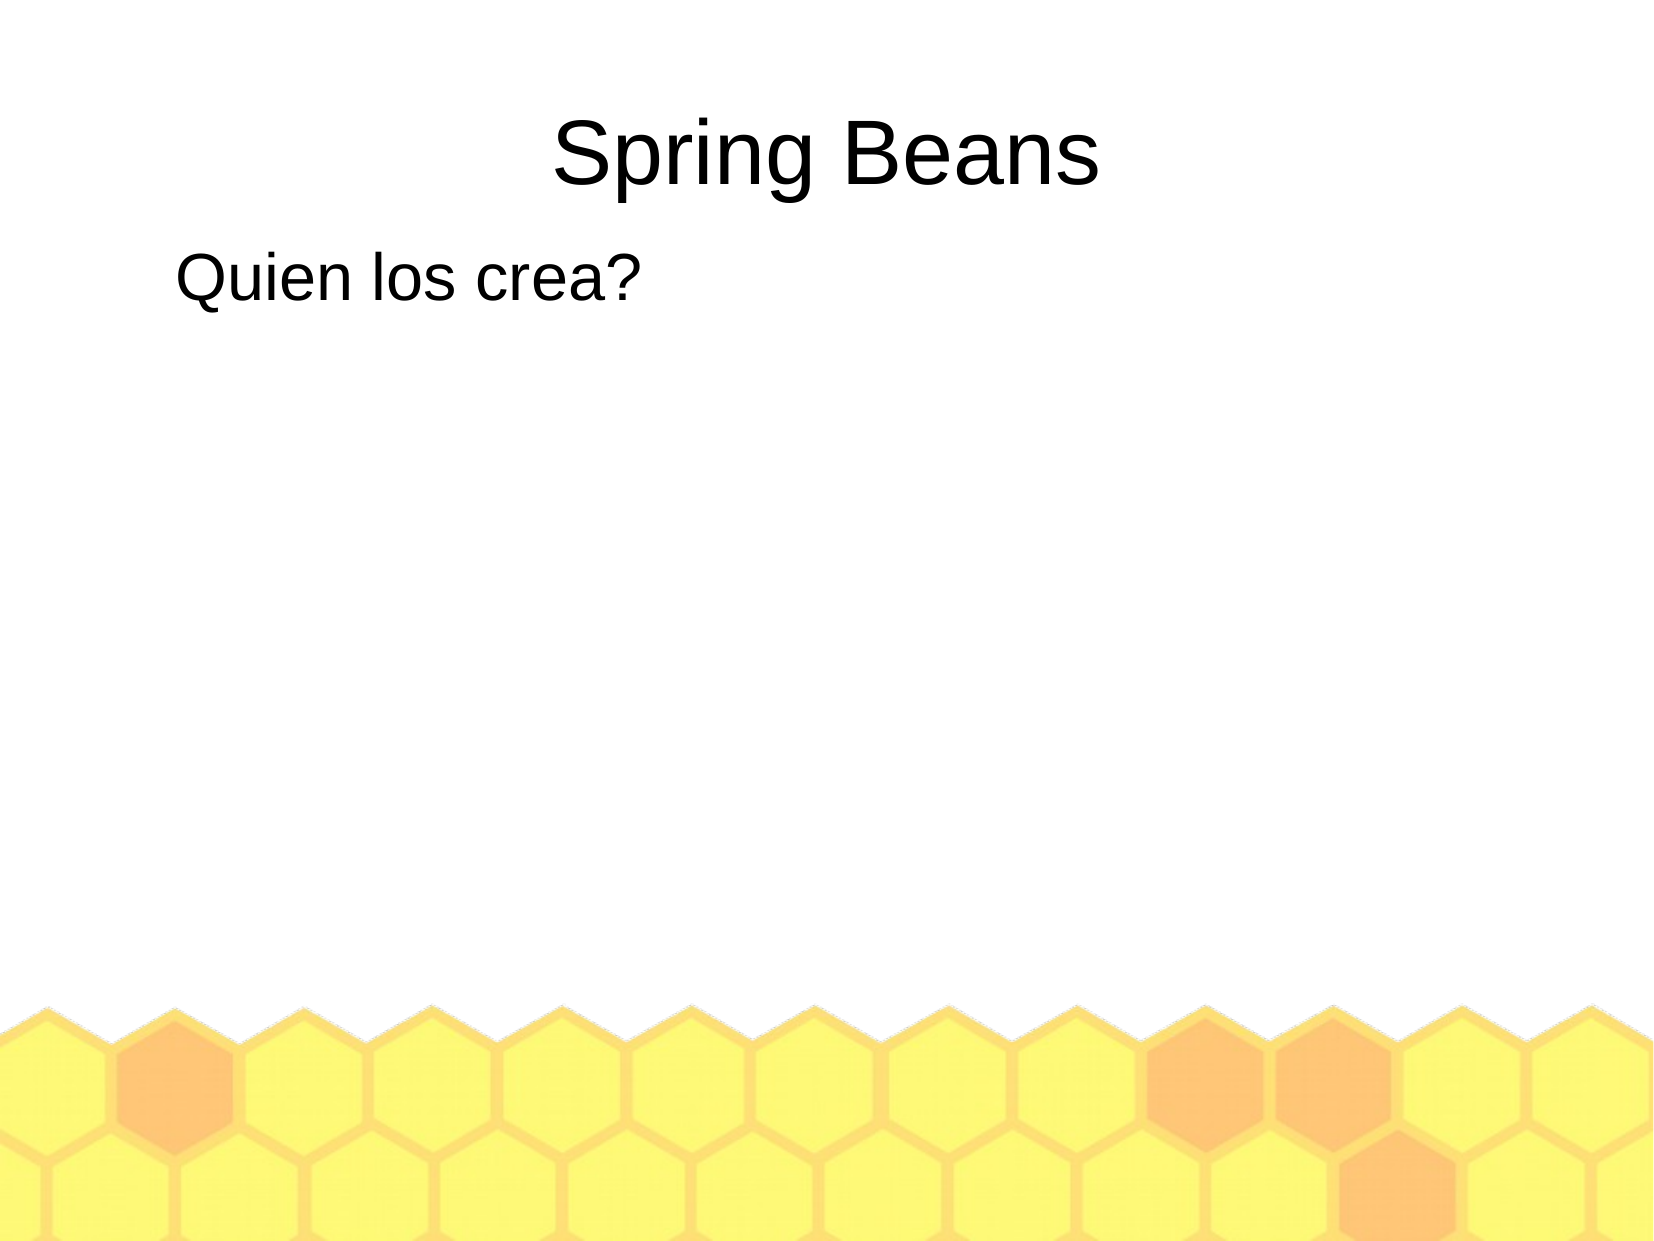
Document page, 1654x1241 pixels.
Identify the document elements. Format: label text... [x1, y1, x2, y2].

list Quien los crea? [105, 240, 1621, 960]
picture [0, 1001, 1654, 1241]
title Spring Beans [82, 49, 1571, 257]
